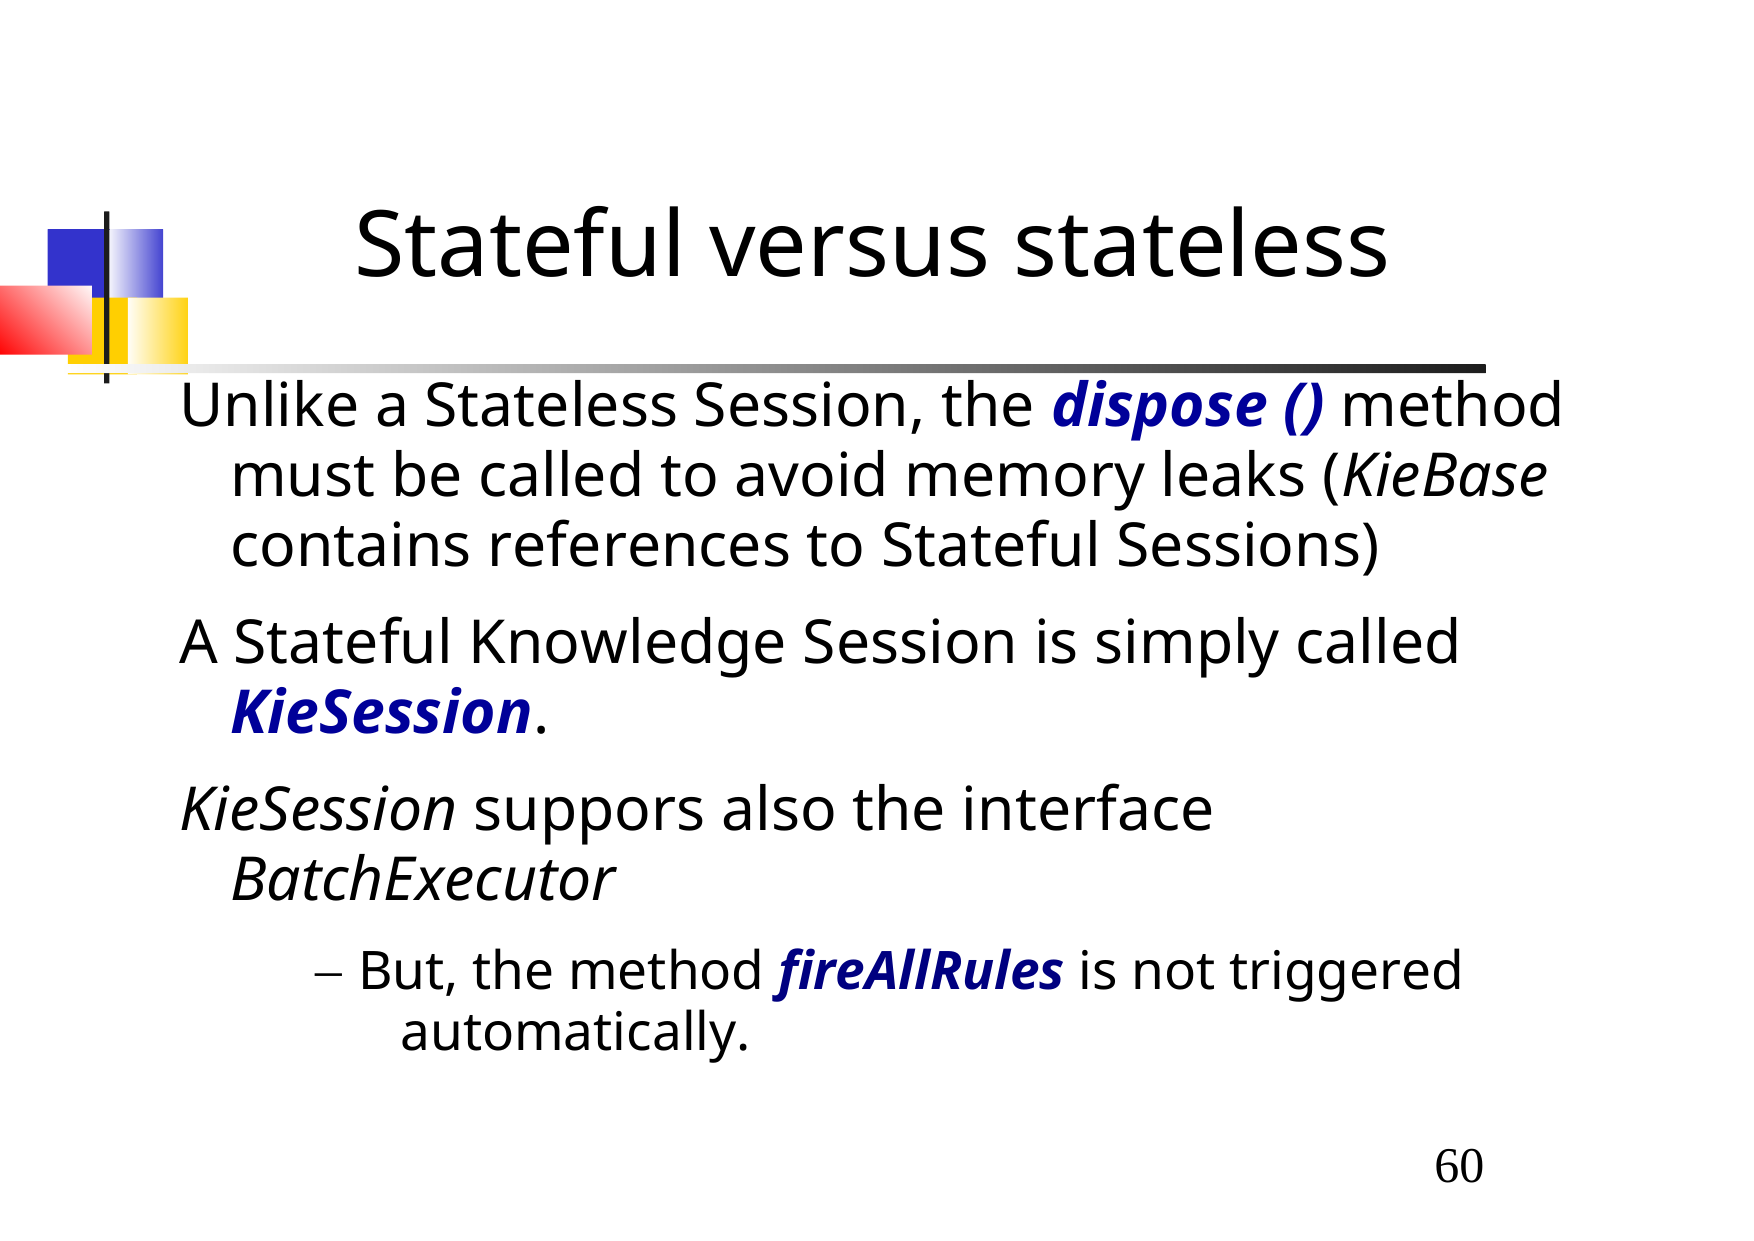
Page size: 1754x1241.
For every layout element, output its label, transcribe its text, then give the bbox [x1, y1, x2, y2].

title Stateful versus stateless [179, 139, 1567, 351]
list Unlike a Stateless Session, the dispose () method must be called to avoid memory leaks (KieBase contains references to Stateful Sessions) A Stateful Knowledge Session is simply called KieSession. KieSession suppors also the interface BatchExecutor But, the method fireAllRules is not triggered automatically. [179, 371, 1567, 1091]
